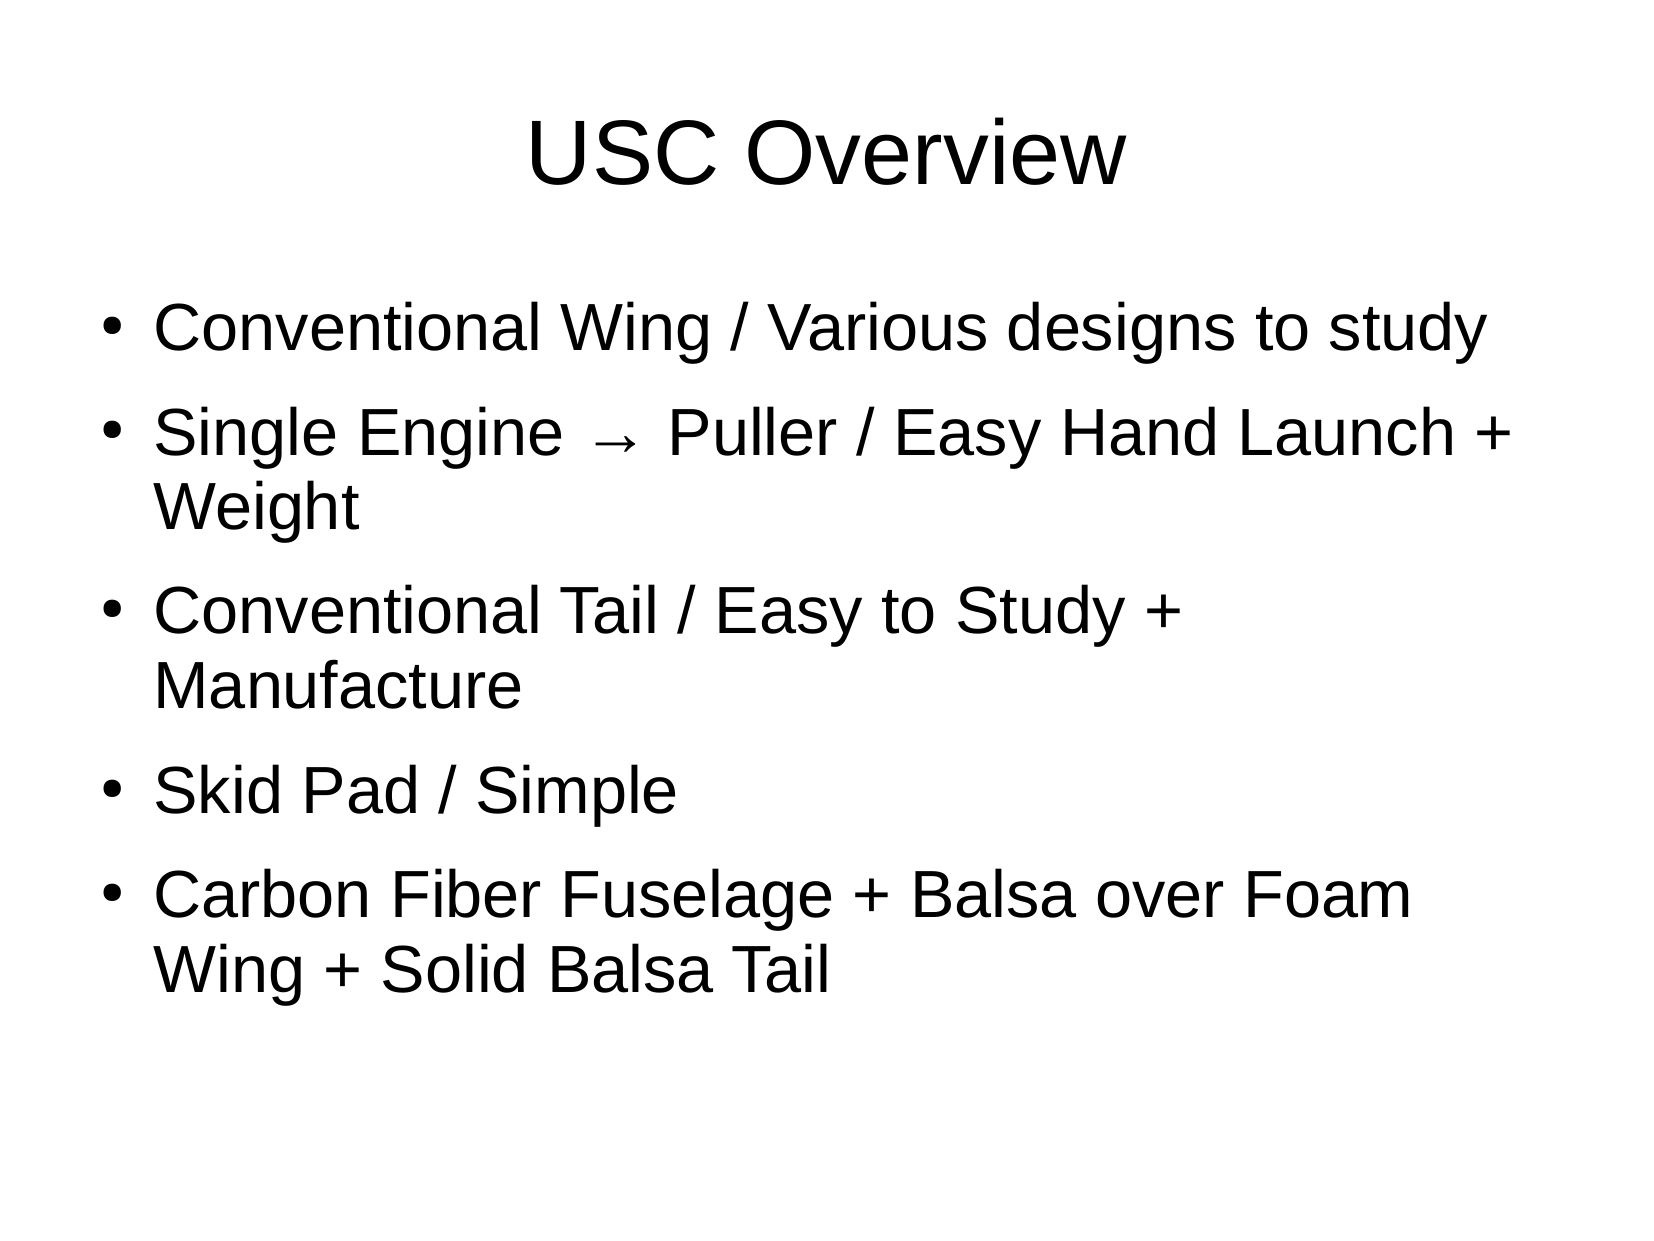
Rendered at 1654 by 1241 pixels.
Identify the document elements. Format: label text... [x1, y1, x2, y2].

list Conventional Wing / Various designs to study Single Engine → Puller / Easy Hand Launch + Weight Conventional Tail / Easy to Study + Manufacture Skid Pad / Simple Carbon Fiber Fuselage + Balsa over Foam Wing + Solid Balsa Tail [82, 290, 1538, 1010]
title USC Overview [82, 49, 1571, 257]
